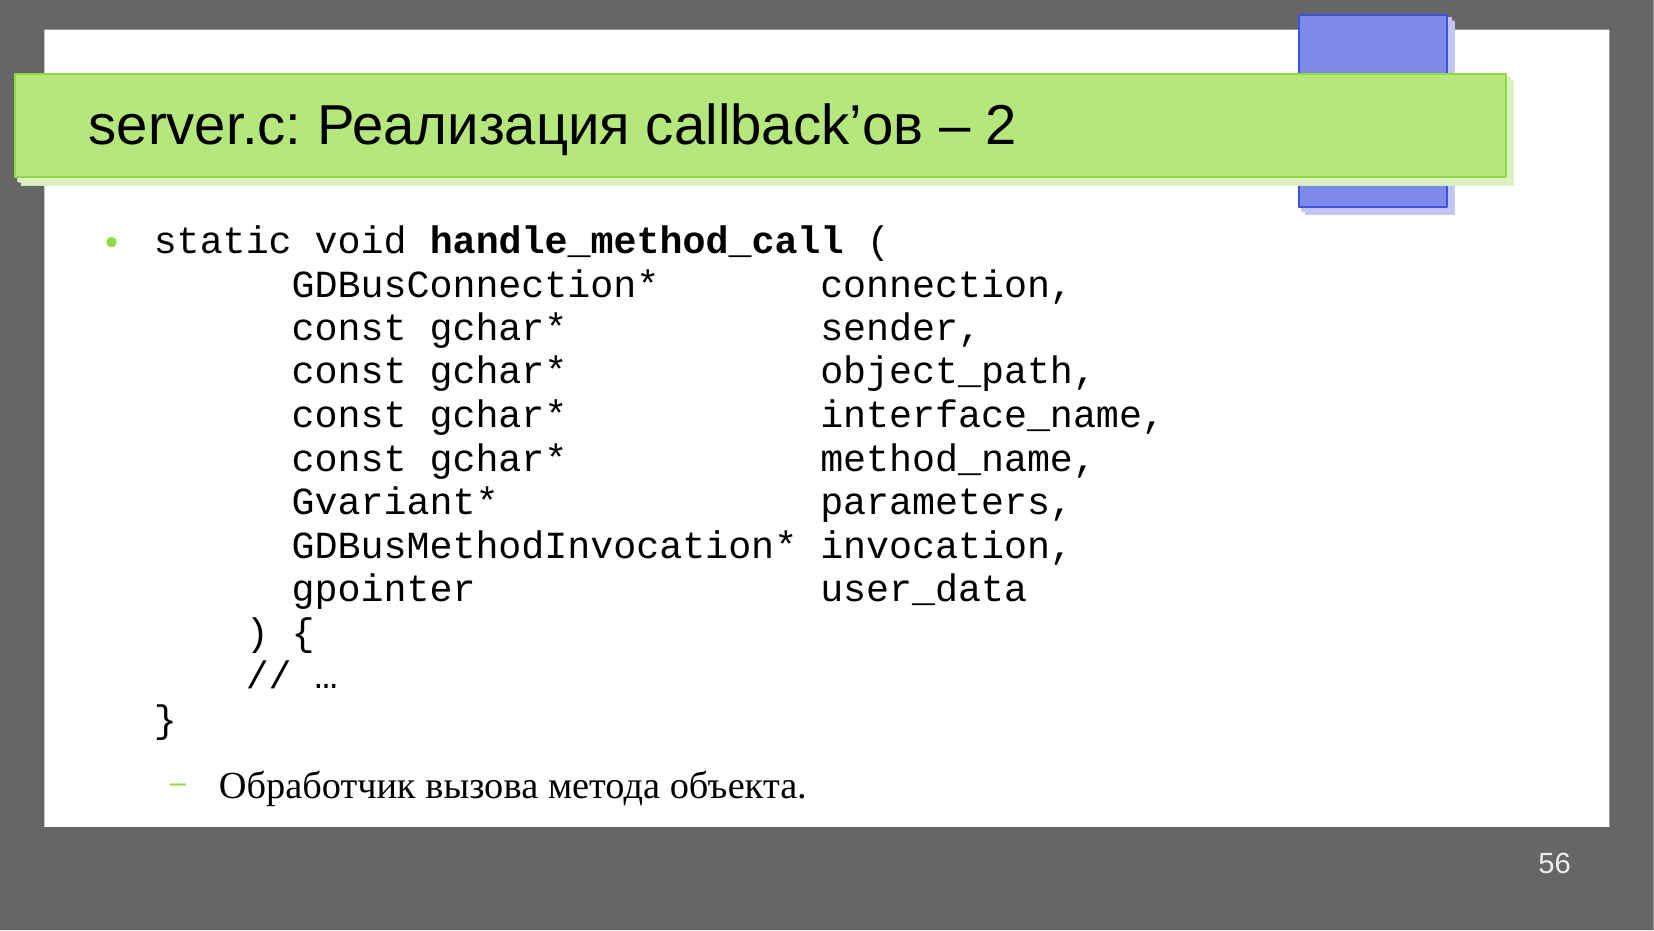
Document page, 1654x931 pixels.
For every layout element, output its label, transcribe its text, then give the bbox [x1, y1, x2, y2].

title server.c: Реализация callback’ов – 2 [88, 73, 1506, 178]
list static void handle_method_call ( GDBusConnection* connection, const gchar* sender, const gchar* object_path, const gchar* interface_name, const gchar* method_name, Gvariant* parameters, GDBusMethodInvocation* invocation, gpointer user_data ) { // … } Обработчик вызова метода объекта. [88, 221, 1565, 813]
